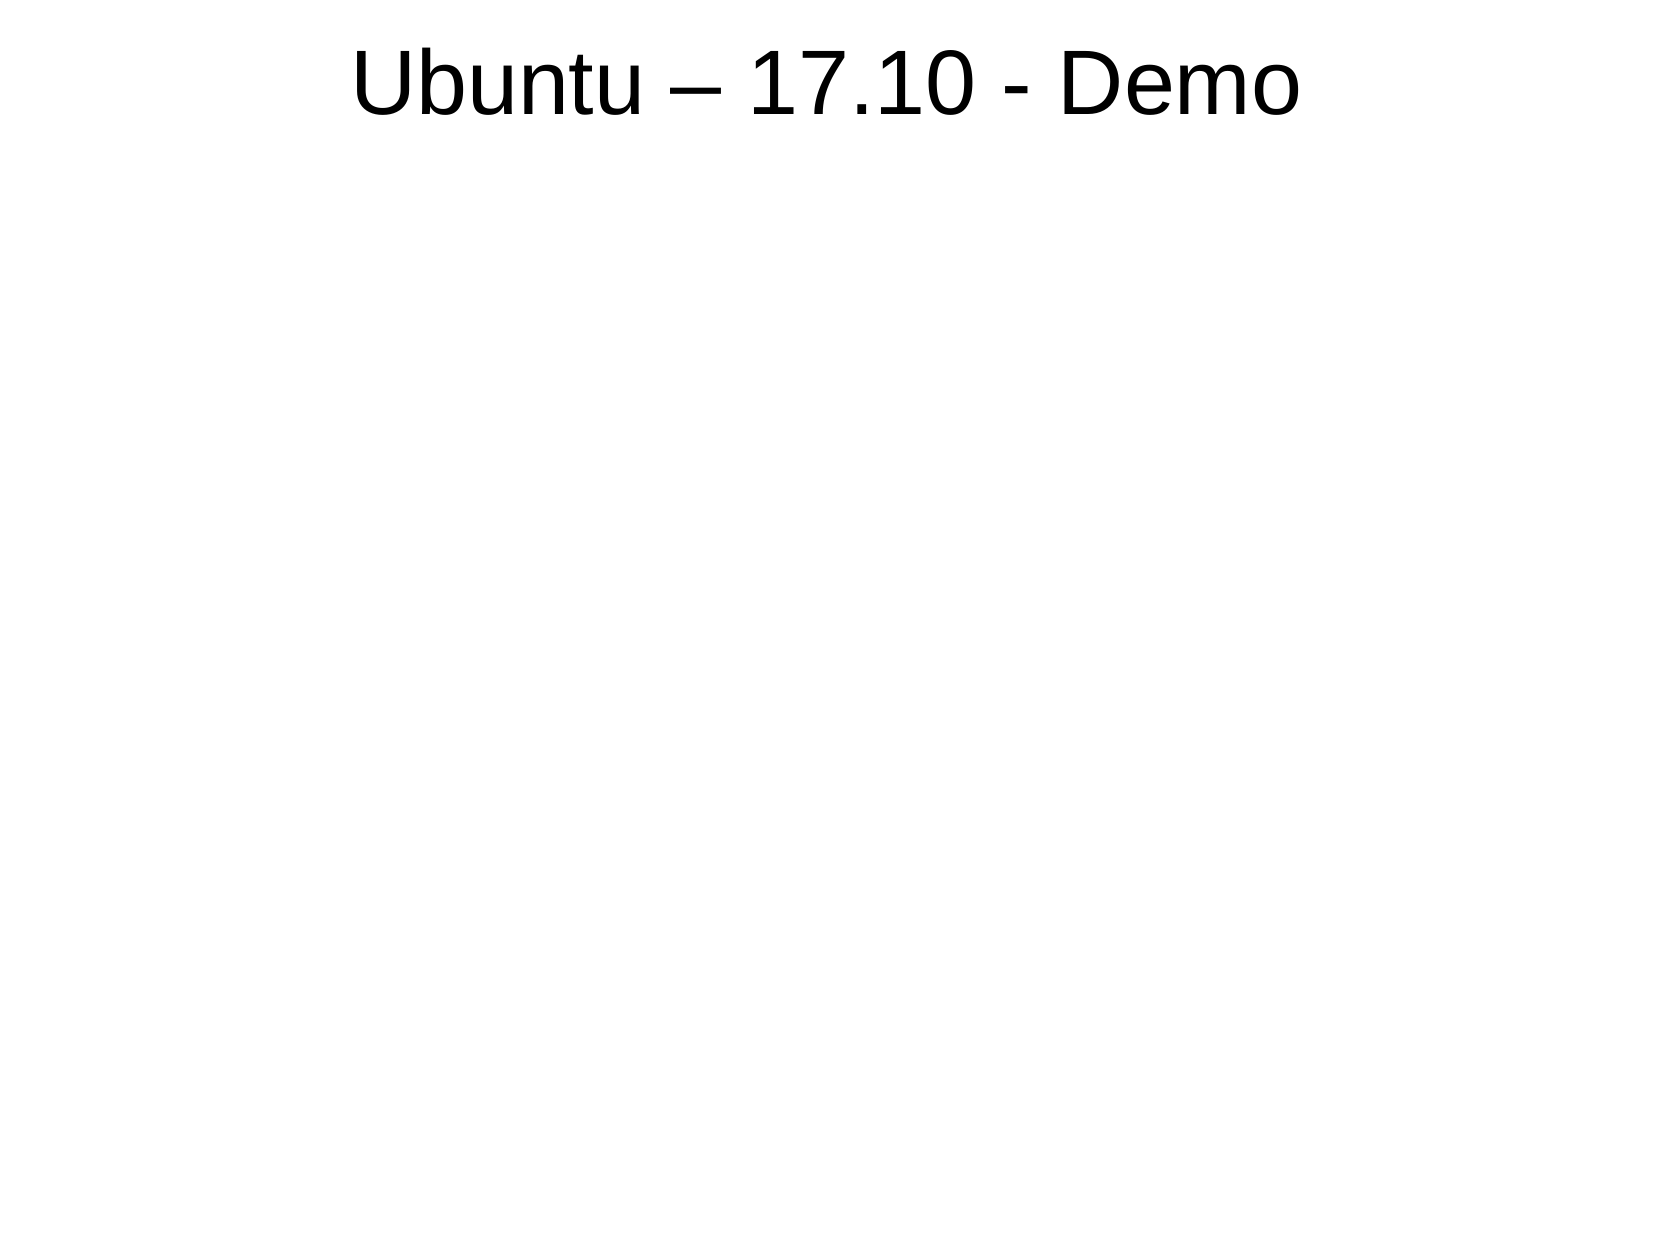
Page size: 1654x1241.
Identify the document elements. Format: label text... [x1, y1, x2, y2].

title Ubuntu – 17.10 - Demo [82, 31, 1571, 134]
